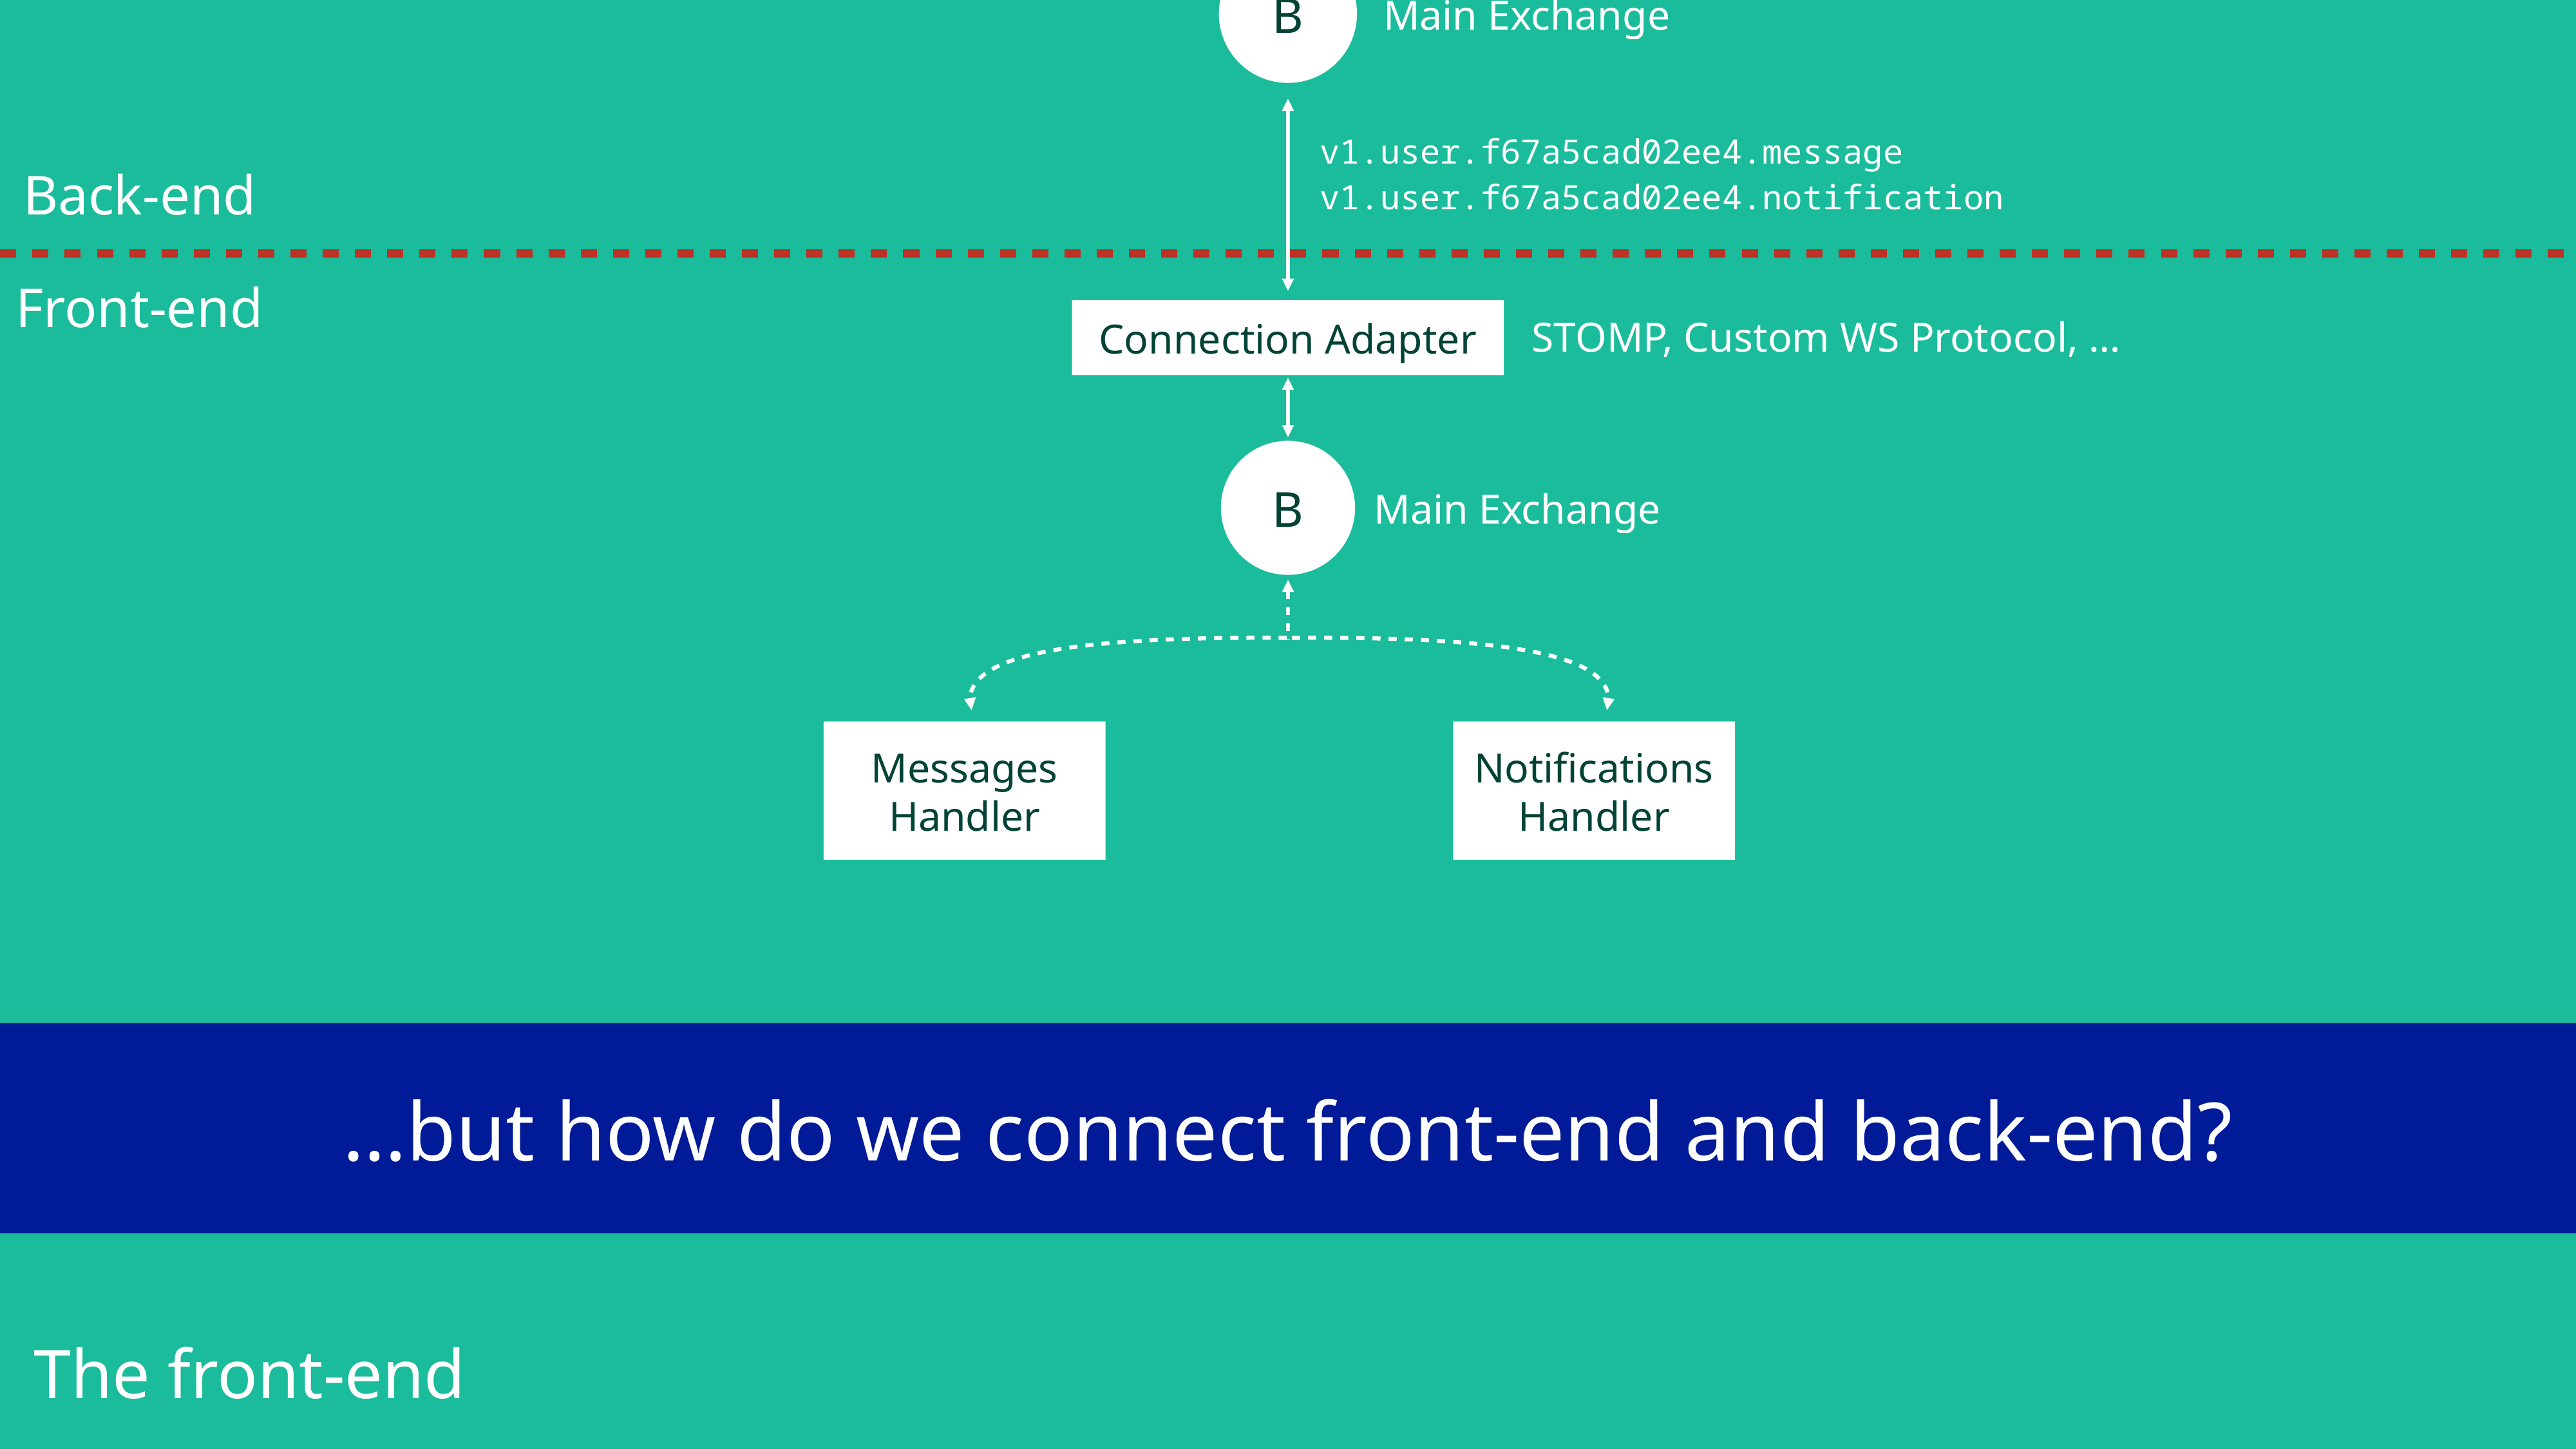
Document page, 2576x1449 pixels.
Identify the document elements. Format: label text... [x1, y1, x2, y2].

text_box [0, 1023, 2576, 1234]
text_box Connection Adapter [1072, 299, 1504, 375]
text_box B [1218, 0, 1358, 83]
text_box Main Exchange [1368, 478, 1667, 538]
text_box v1.user.f67a5cad02ee4.notification [1314, 168, 2230, 224]
text_box v1.user.f67a5cad02ee4.message [1314, 122, 2230, 168]
text_box Main Exchange [1378, 0, 1810, 48]
text_box B [1281, 2, 1295, 13]
text_box The front-end [28, 1325, 471, 1417]
text_box Back-end [18, 155, 262, 231]
text_box STOMP, Custom WS Protocol, … [1526, 306, 2126, 366]
text_box Front-end [10, 268, 269, 344]
text_box B [1220, 440, 1356, 575]
text_box B [1281, 17, 1296, 29]
text_box Messages Handler [823, 721, 1106, 860]
text_box Notifications Handler [1453, 721, 1736, 860]
text_box …but how do we connect front-end and back-end? [337, 1074, 2239, 1182]
